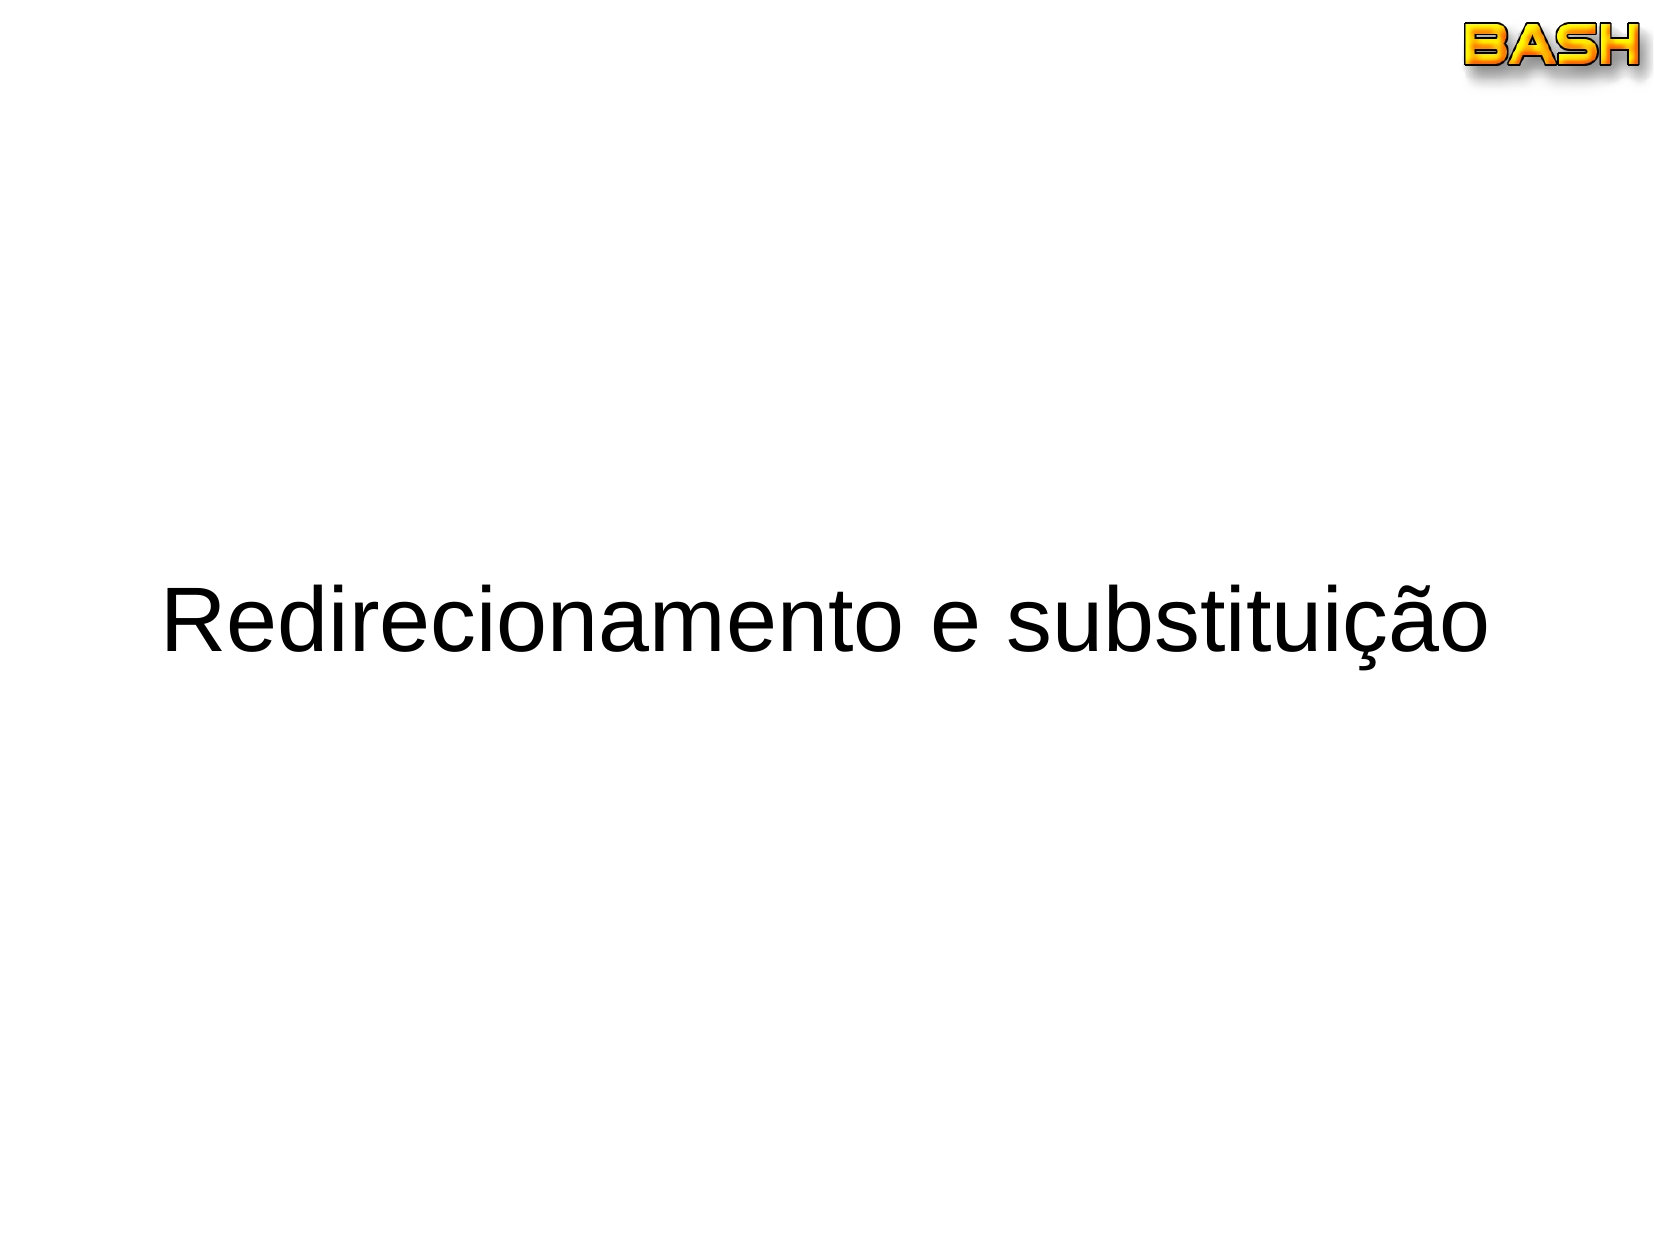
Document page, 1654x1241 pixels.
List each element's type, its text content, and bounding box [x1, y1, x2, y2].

title Redirecionamento e substituição [82, 523, 1571, 717]
picture [1450, 0, 1654, 96]
